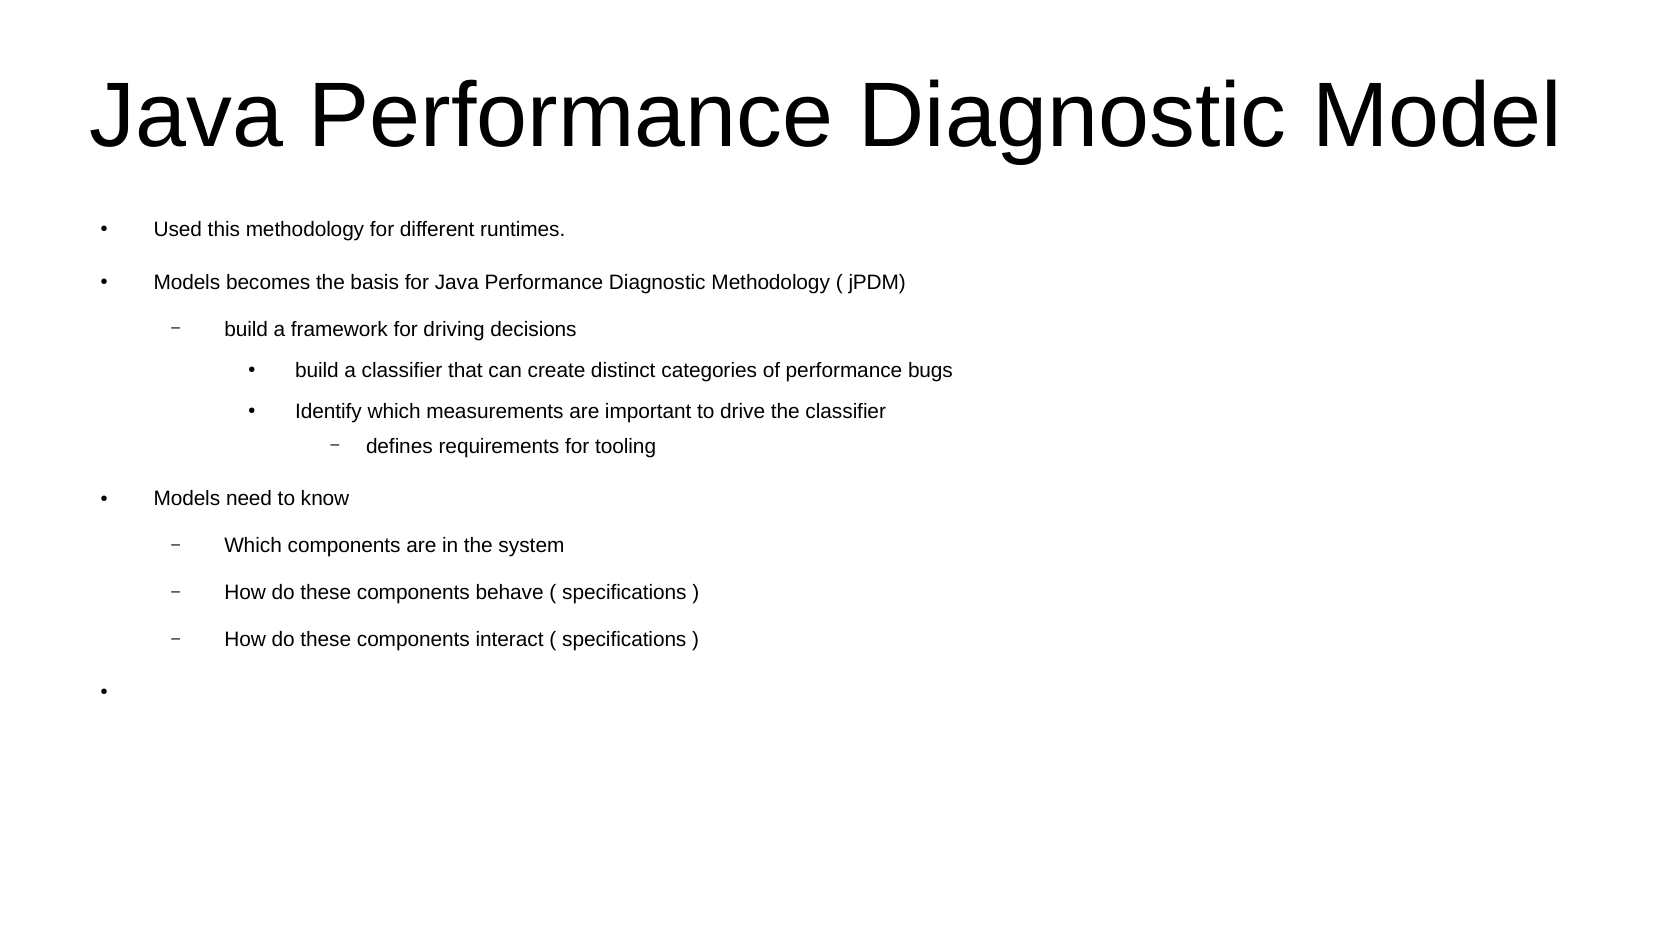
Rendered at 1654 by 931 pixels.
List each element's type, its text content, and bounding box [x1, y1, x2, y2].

title Java Performance Diagnostic Model [82, 37, 1571, 193]
list Used this methodology for different runtimes. Models becomes the basis for Java Performance Diagnostic Methodology ( jPDM) build a framework for driving decisions build a classifier that can create distinct categories of performance bugs Identify which measurements are important to drive the classifier defines requirements for tooling Models need to know Which components are in the system How do these components behave ( specifications ) How do these components interact ( specifications ) [82, 217, 1613, 901]
